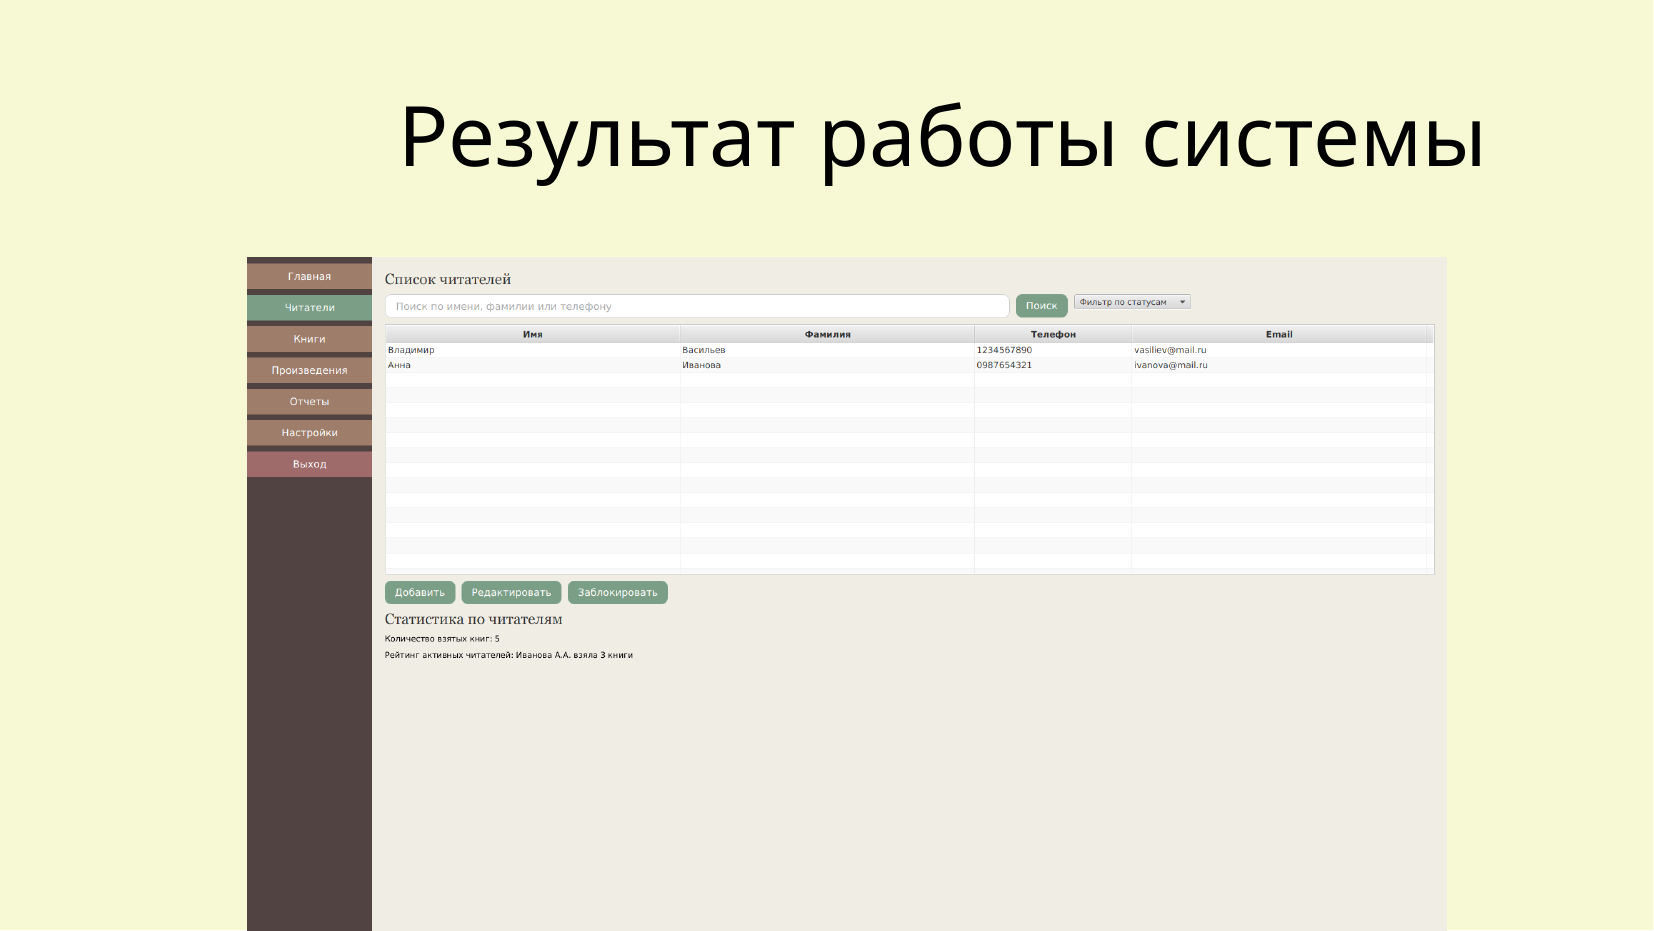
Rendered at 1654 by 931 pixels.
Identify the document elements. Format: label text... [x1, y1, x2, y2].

picture [247, 257, 1447, 931]
text_box Результат работы системы [383, 70, 1348, 178]
